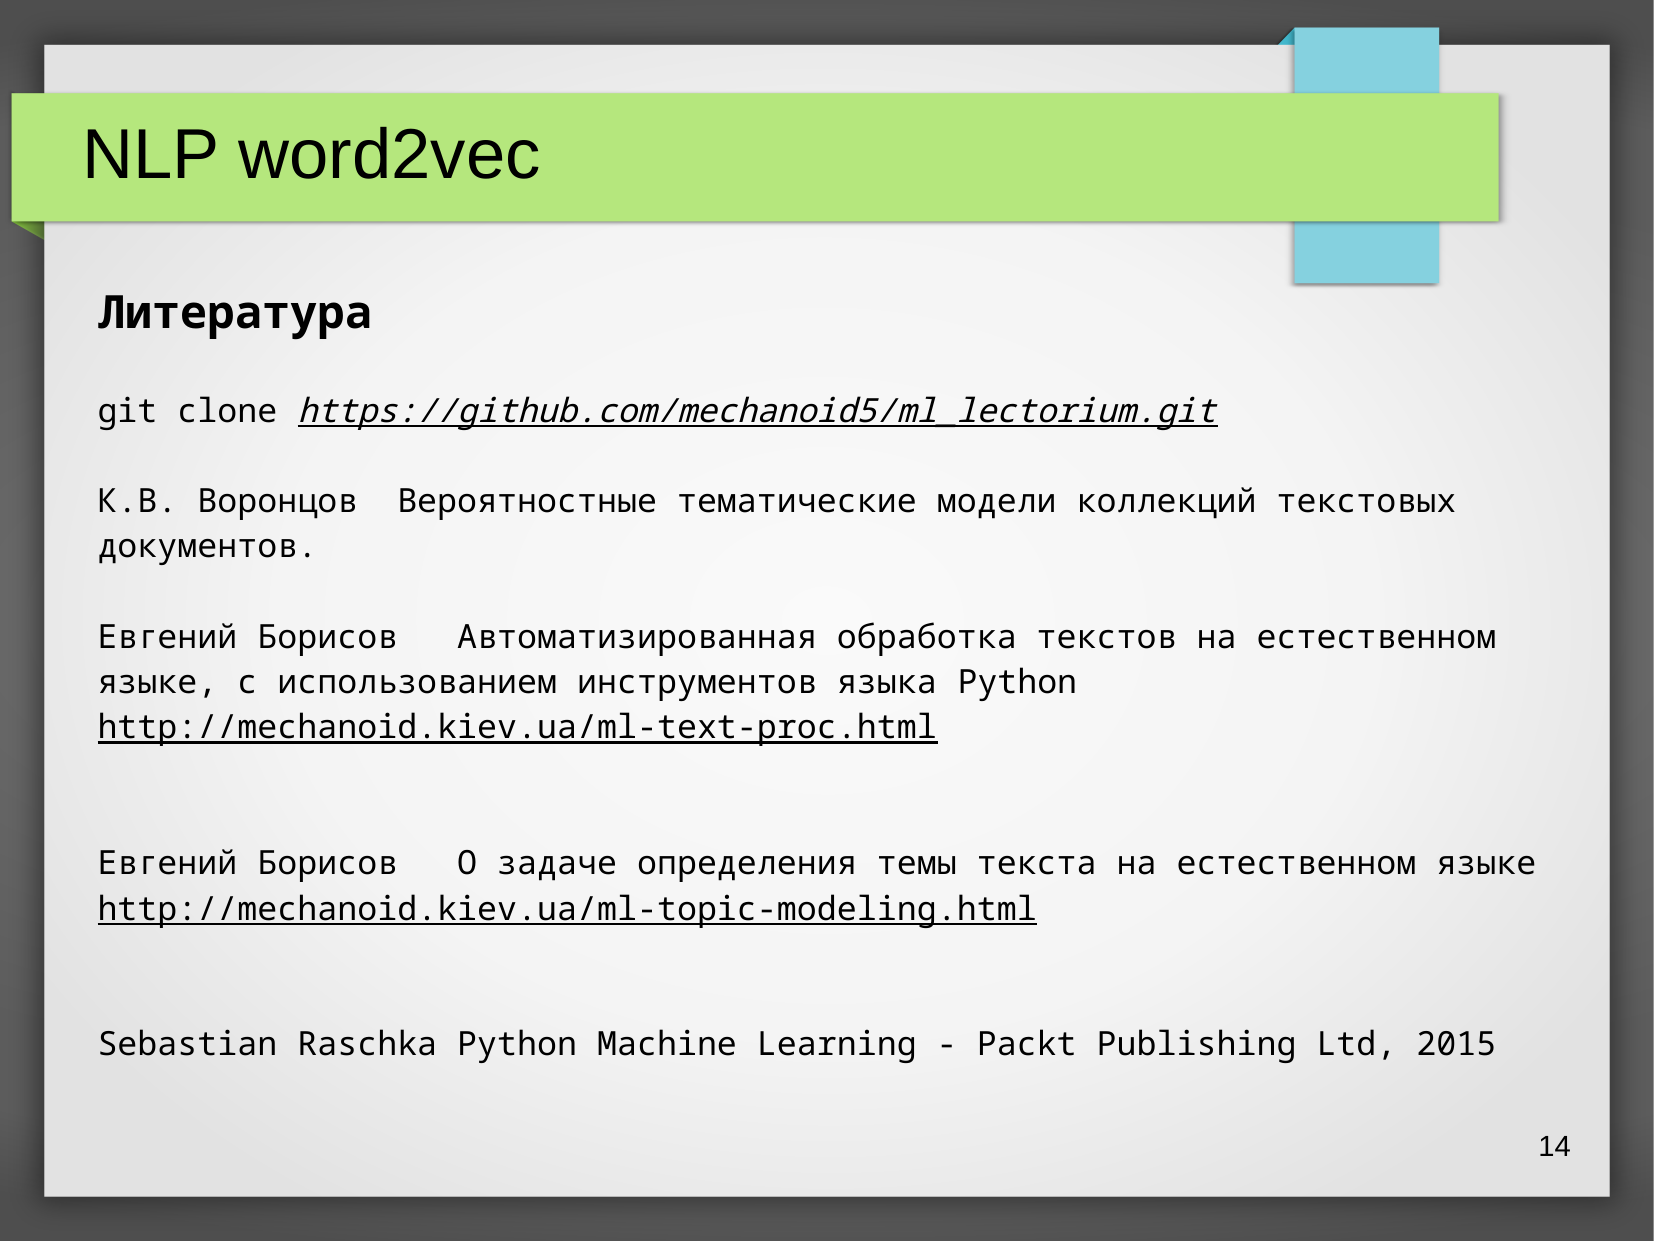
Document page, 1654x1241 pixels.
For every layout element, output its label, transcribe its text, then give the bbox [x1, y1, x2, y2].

text_box Литература git clone https://github.com/mechanoid5/ml_lectorium.git К.В. Воронцов Вероятностные тематические модели коллекций текстовых документов. Евгений Борисов Автоматизированная обработка текстов на естественном языке, с использованием инструментов языка Python http://mechanoid.kiev.ua/ml-text-proc.html Евгений Борисов О задаче определения темы текста на естественном языке http://mechanoid.kiev.ua/ml-topic-modeling.html Sebastian Raschka Python Machine Learning - Packt Publishing Ltd, 2015 [82, 271, 1607, 1072]
title NLP word2vec [82, 118, 1406, 189]
picture [0, 0, 1654, 1241]
